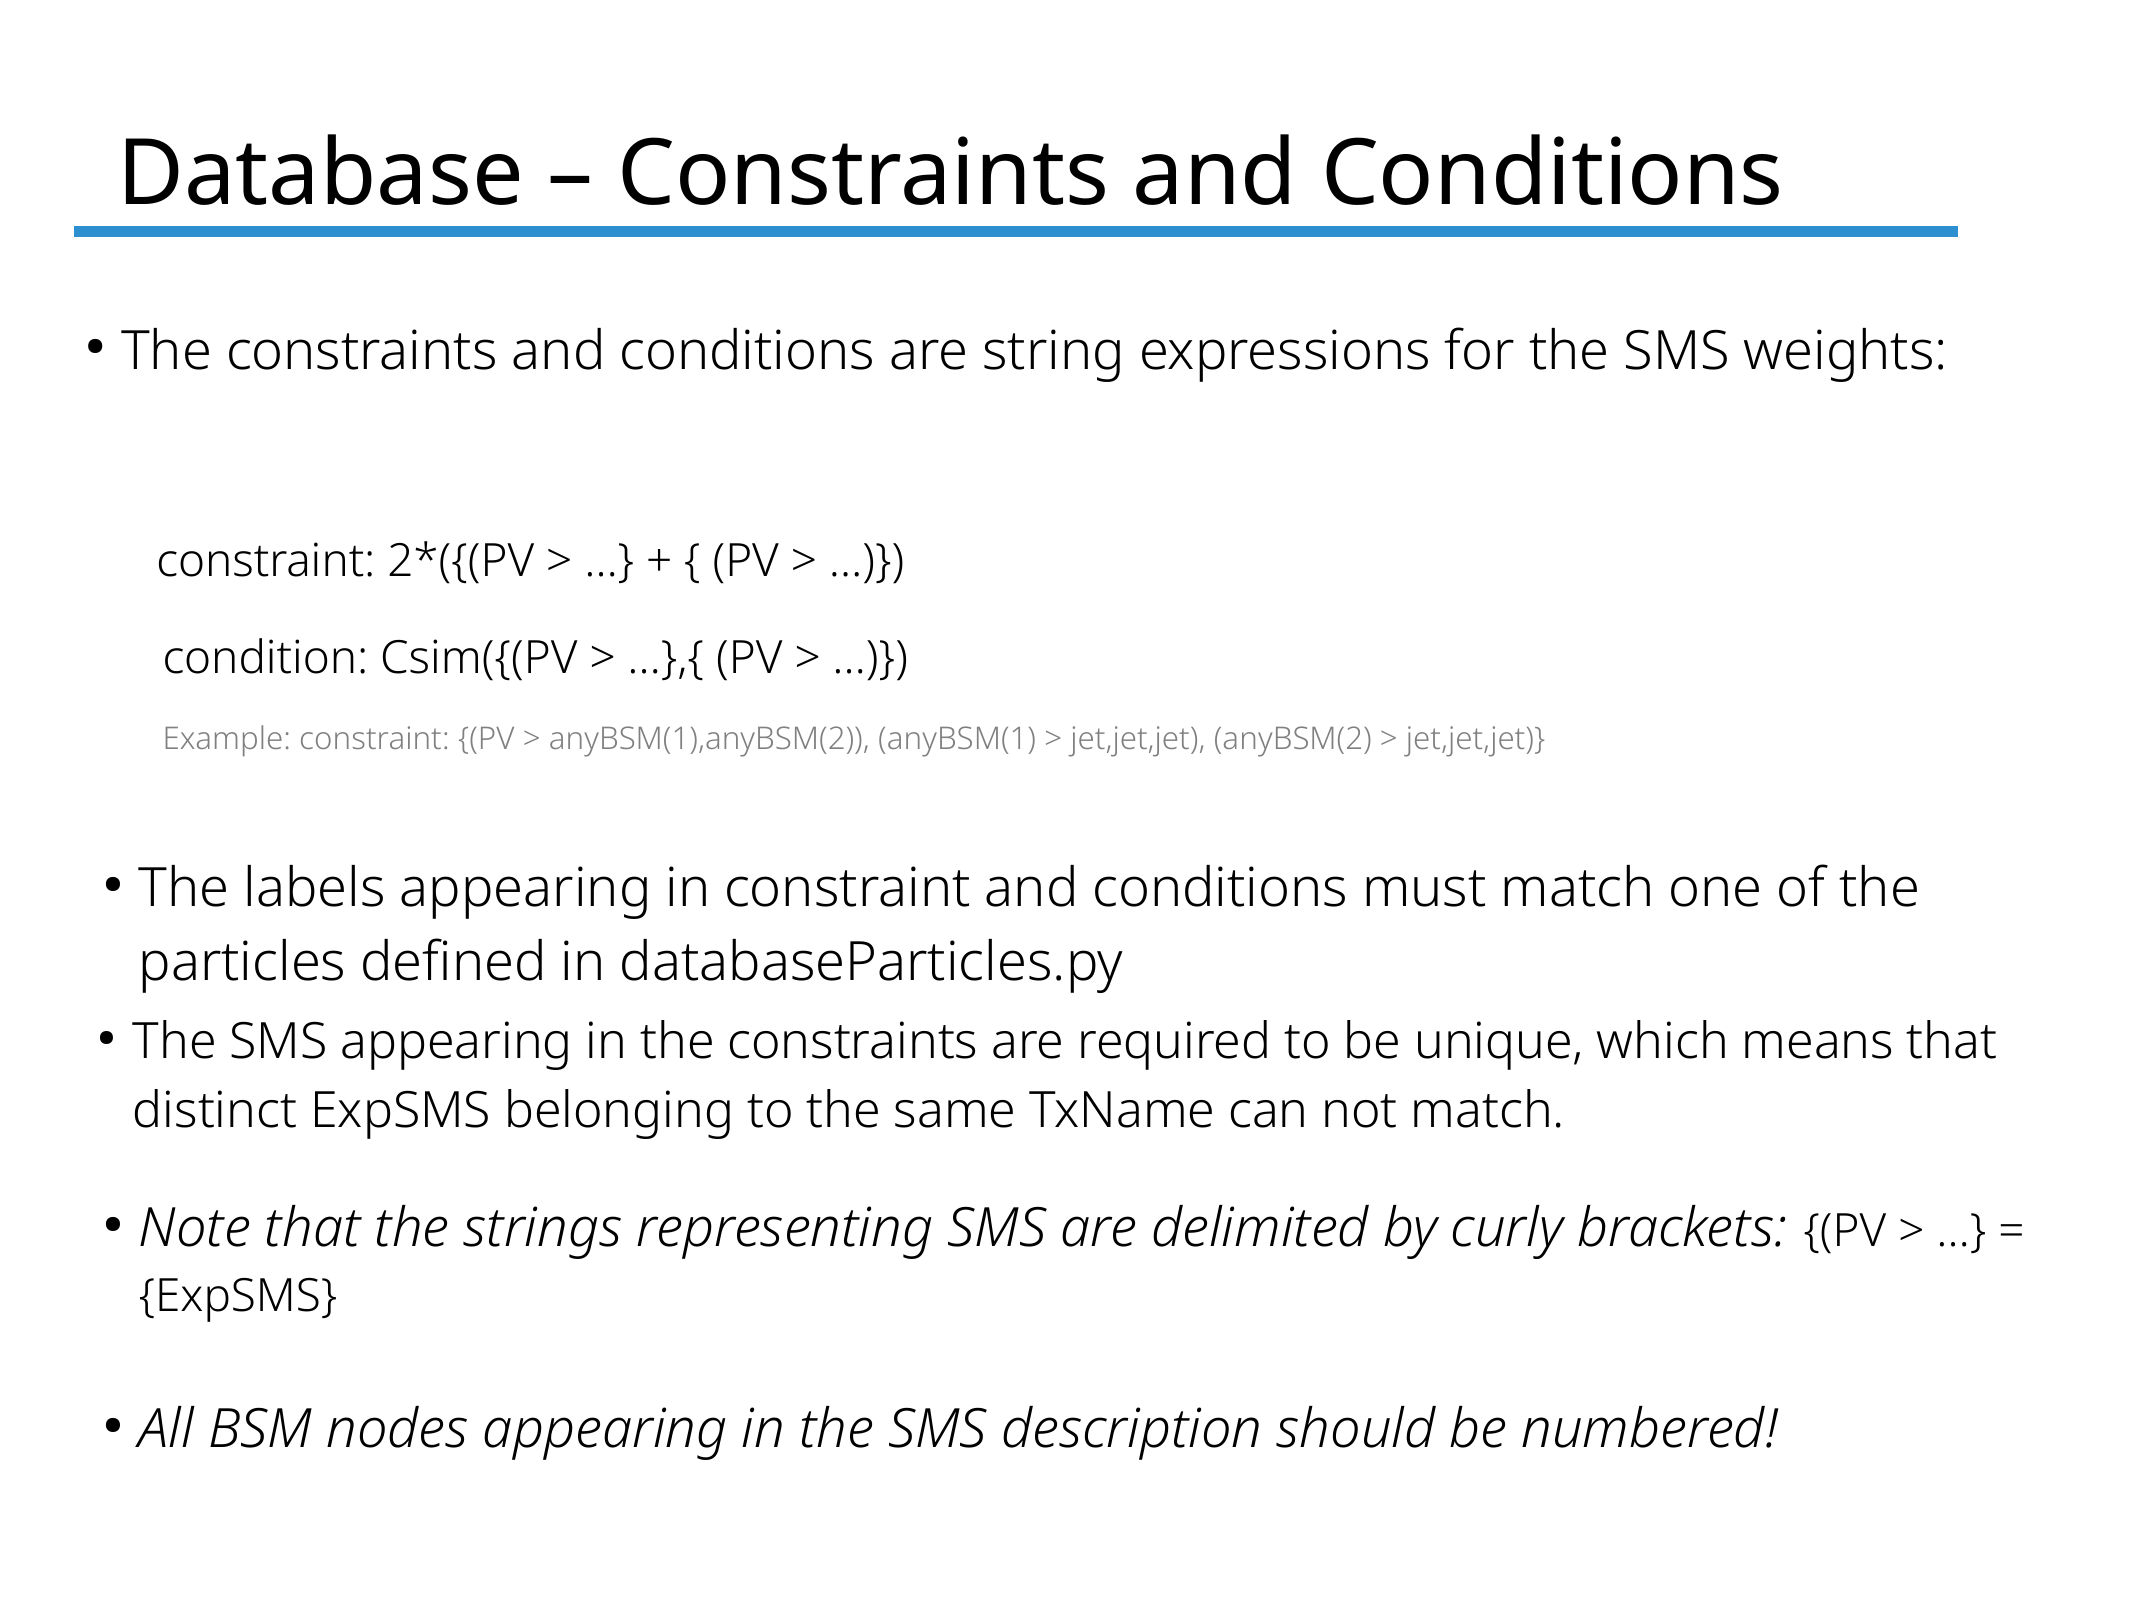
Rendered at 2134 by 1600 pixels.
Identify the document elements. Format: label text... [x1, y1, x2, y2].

text_box The labels appearing in constraint and conditions must match one of the particles defined in databaseParticles.py [88, 841, 2038, 998]
text_box condition: Csim({(PV > …},{ (PV > …)}) [147, 616, 1176, 708]
text_box Database – Constraints and Conditions [93, 89, 1810, 247]
text_box Note that the strings representing SMS are delimited by curly brackets: {(PV > …} = {ExpSMS} All BSM nodes appearing in the SMS description should be numbered! [88, 1181, 2062, 1472]
text_box constraint: 2*({(PV > …} + { (PV > …)}) [141, 519, 1123, 591]
text_box The constraints and conditions are string expressions for the SMS weights: [70, 303, 2020, 467]
text_box Example: constraint: {(PV > anyBSM(1),anyBSM(2)), (anyBSM(1) > jet,jet,jet), (anyBSM(2) > jet,jet,jet)} [147, 708, 1831, 797]
text_box The SMS appearing in the constraints are required to be unique, which means that distinct ExpSMS belonging to the same TxName can not match. [82, 998, 2097, 1130]
